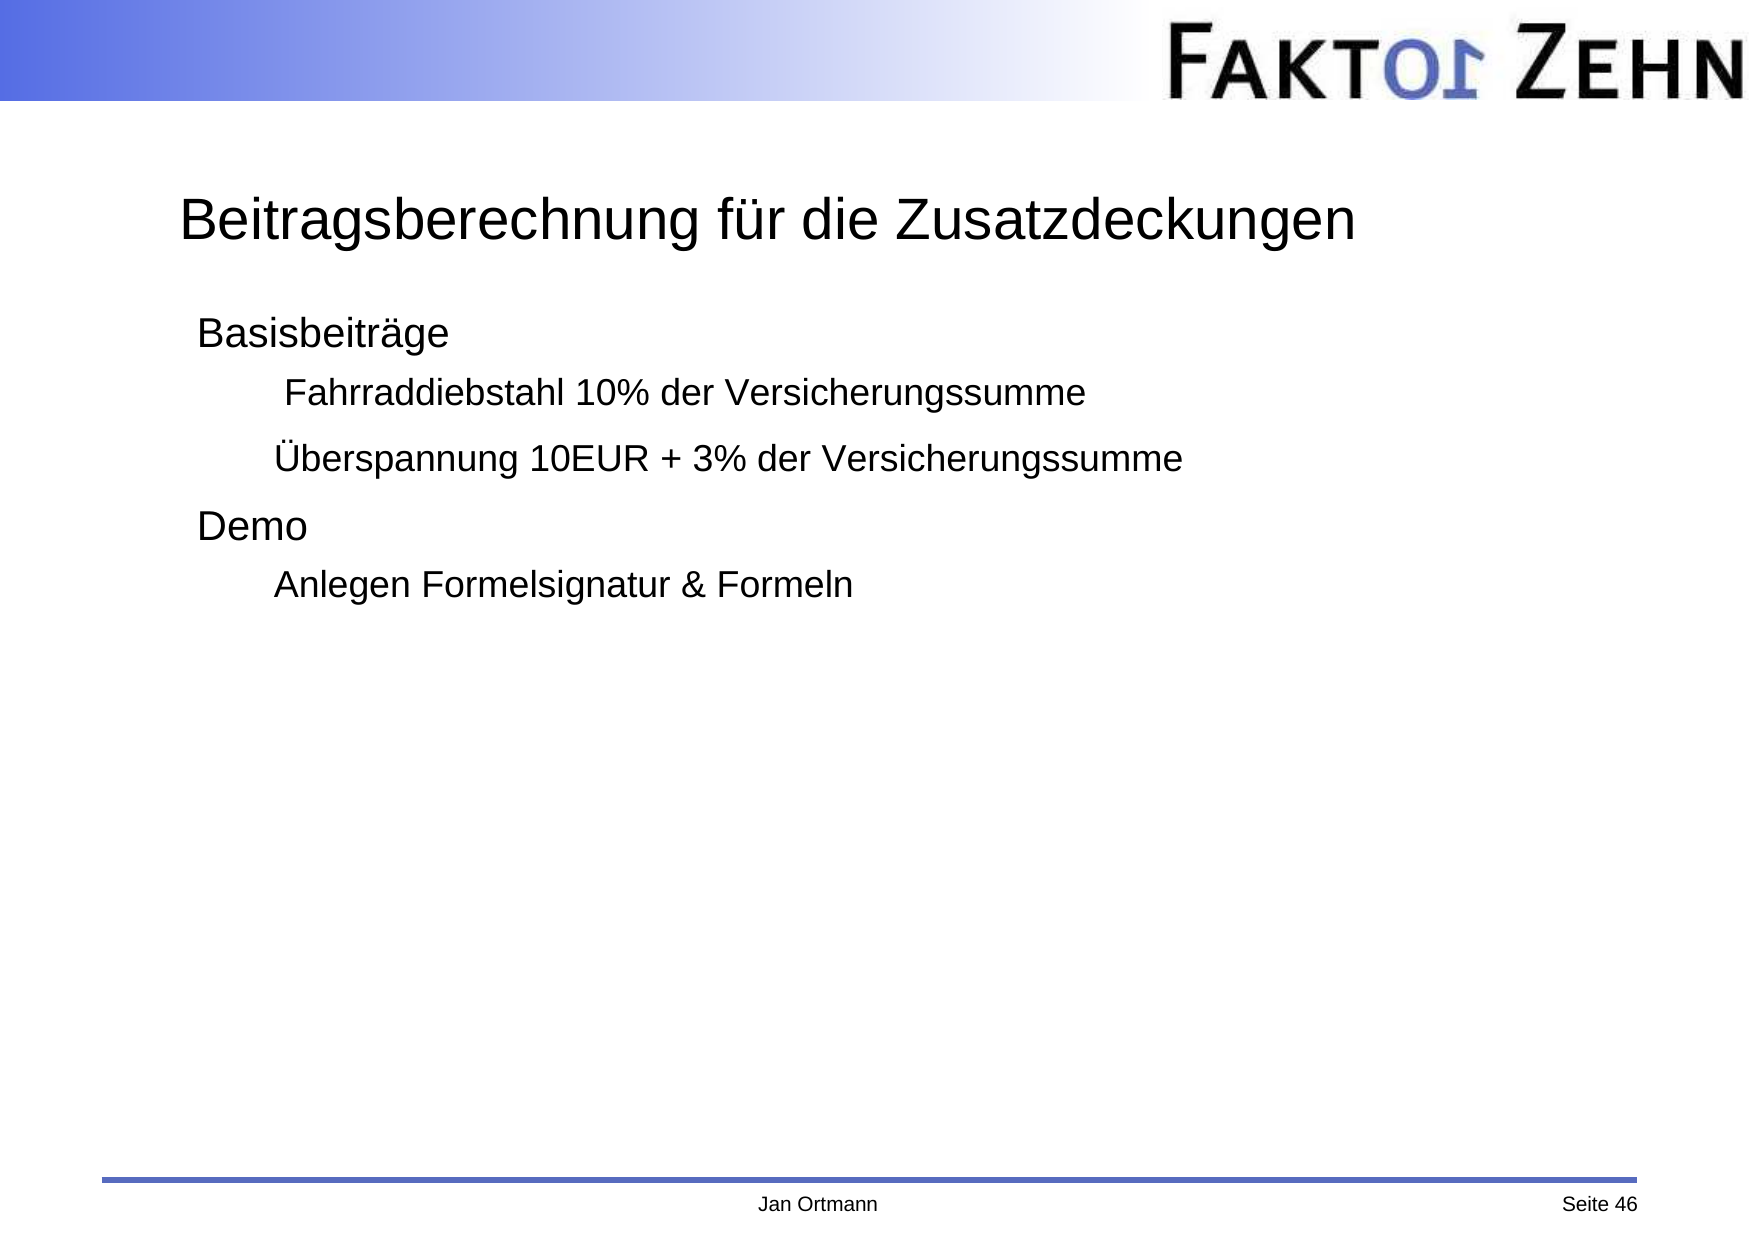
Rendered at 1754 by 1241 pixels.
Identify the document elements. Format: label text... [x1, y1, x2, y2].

picture [1162, 7, 1752, 100]
list Basisbeiträge Fahrraddiebstahl 10% der Versicherungssumme Überspannung 10EUR + 3% der Versicherungssumme Demo Anlegen Formelsignatur & Formeln [179, 310, 1576, 1078]
title Beitragsberechnung für die Zusatzdeckungen [179, 142, 1576, 296]
